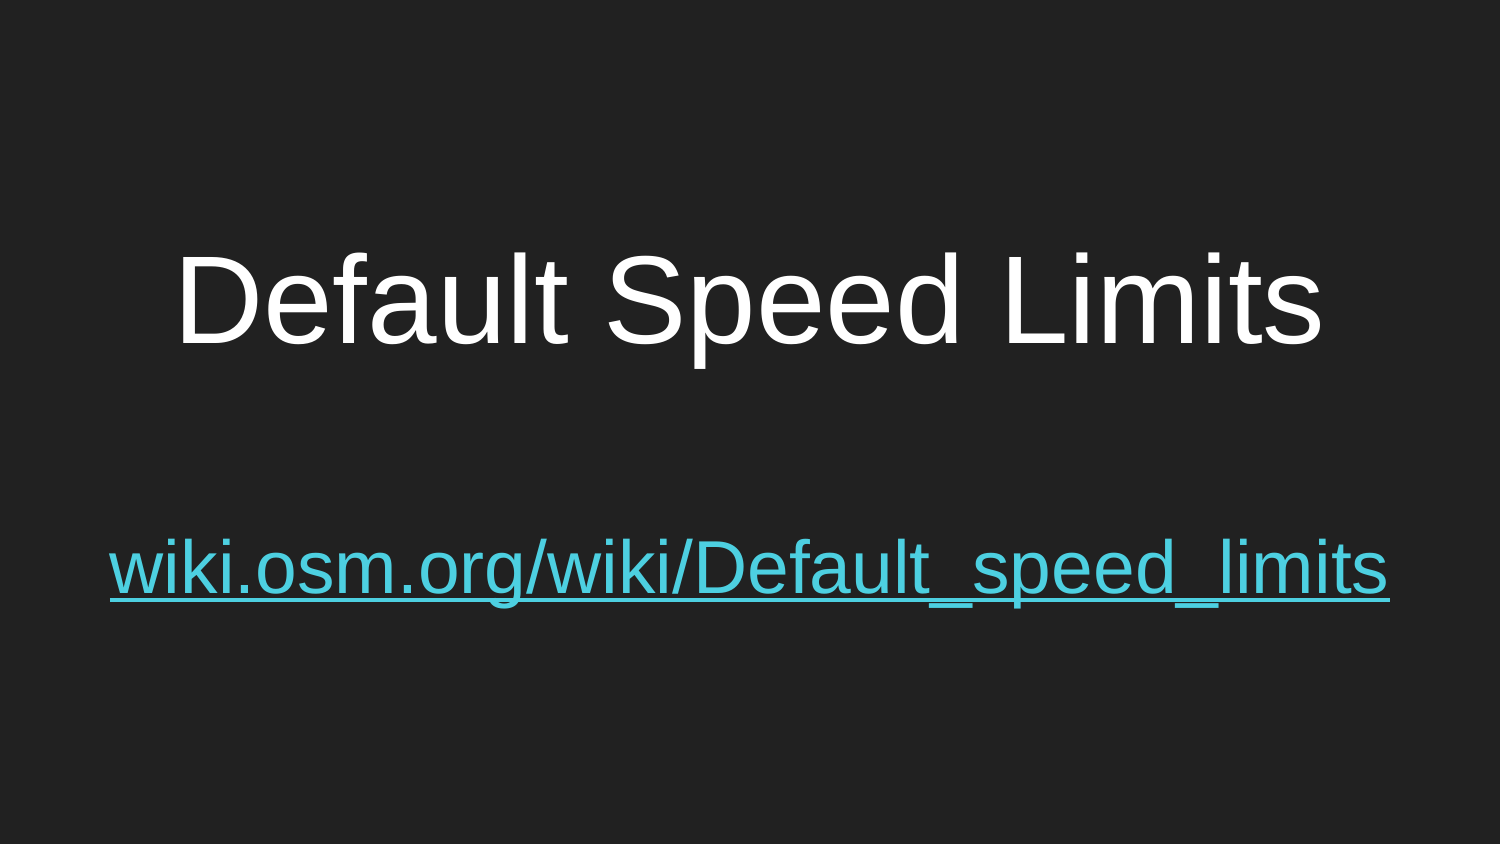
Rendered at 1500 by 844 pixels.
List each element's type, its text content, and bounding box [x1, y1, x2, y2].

title Default Speed Limits wiki.osm.org/wiki/Default_speed_limits [51, 72, 1449, 755]
